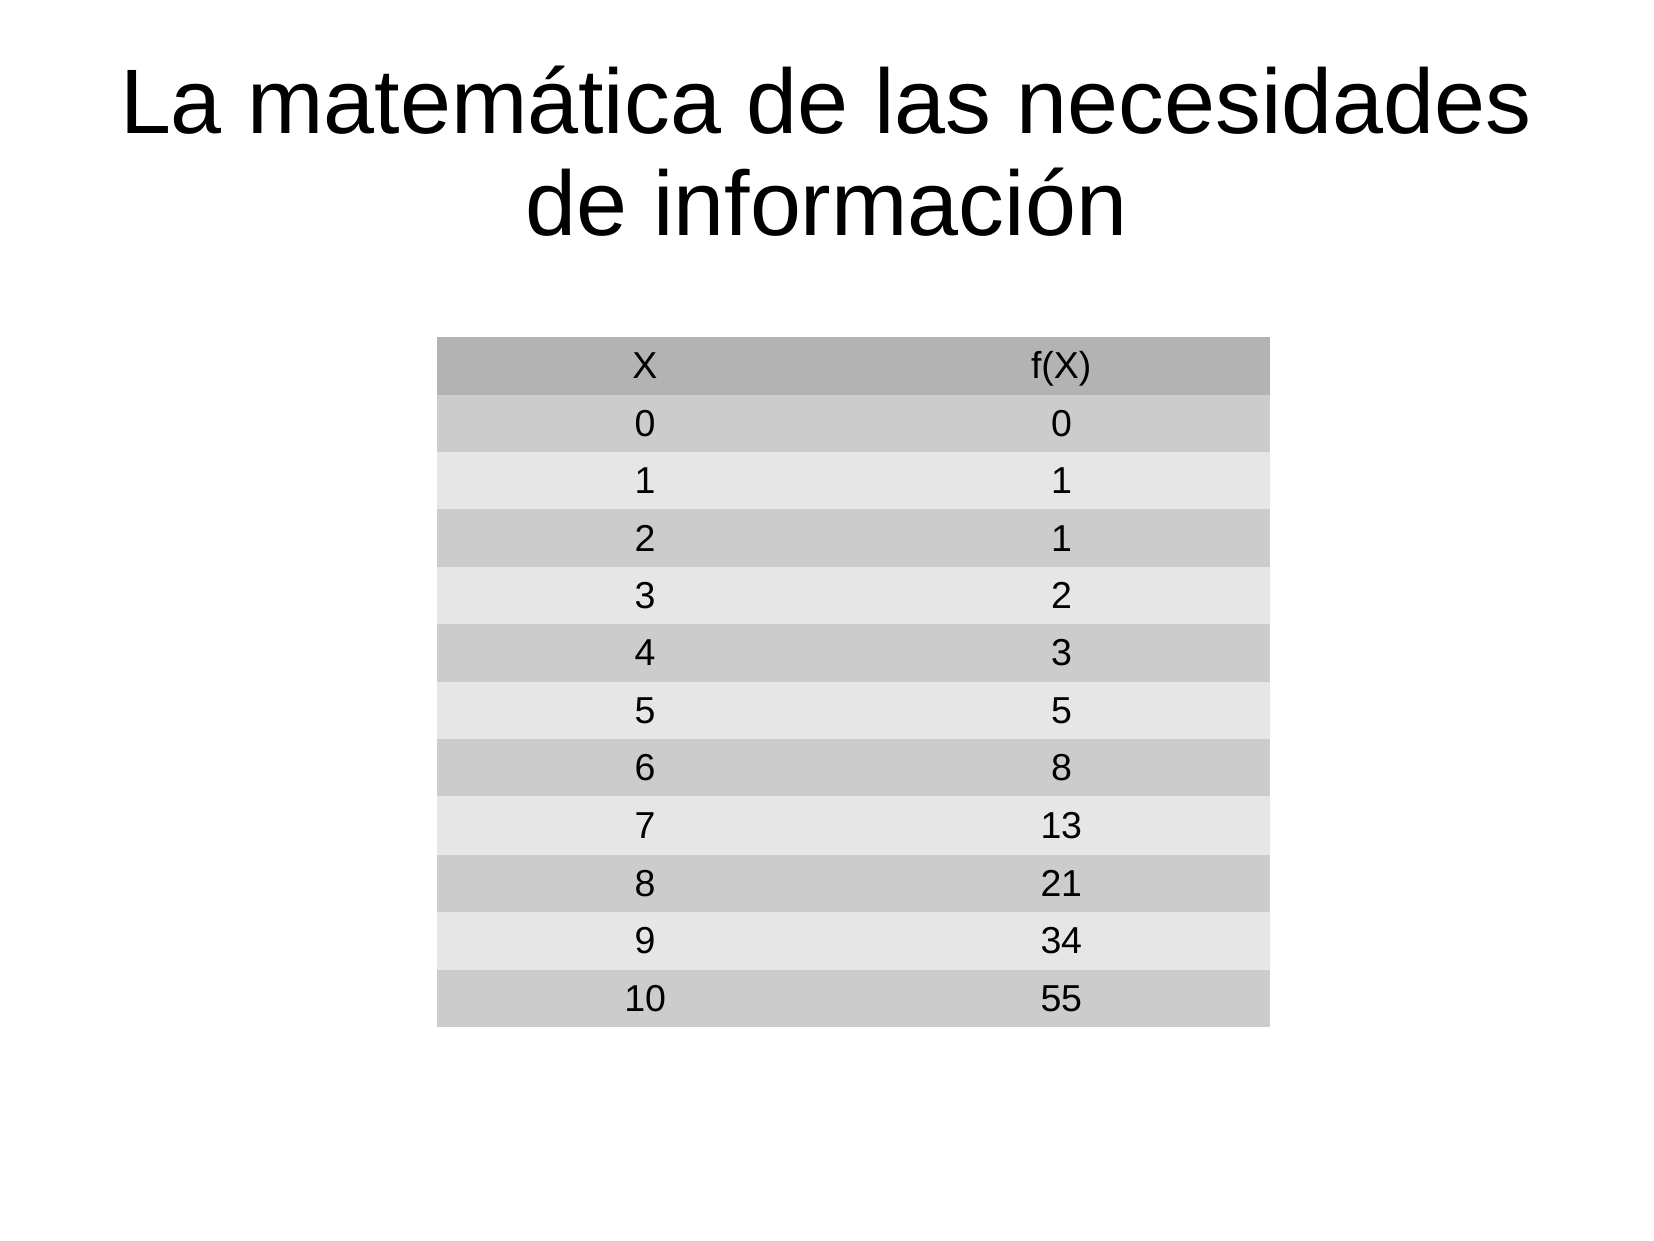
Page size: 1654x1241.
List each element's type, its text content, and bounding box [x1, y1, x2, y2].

table_cell 8 [437, 855, 853, 912]
table_cell 13 [853, 796, 1270, 855]
table_cell 55 [853, 970, 1270, 1027]
table_cell 8 [853, 739, 1270, 796]
table_cell 21 [853, 855, 1270, 912]
table_cell 0 [853, 395, 1270, 452]
table_cell 4 [437, 624, 853, 682]
table_header f(X) [853, 337, 1270, 395]
table_cell 5 [437, 682, 853, 739]
table_cell 6 [437, 739, 853, 796]
title La matemática de las necesidades de información [82, 49, 1571, 257]
table_cell 1 [437, 452, 853, 509]
table_cell 2 [853, 567, 1270, 624]
table_cell 34 [853, 912, 1270, 970]
table_cell 7 [437, 796, 853, 855]
table_cell 0 [437, 395, 853, 452]
table_cell 5 [853, 682, 1270, 739]
table_cell 1 [853, 452, 1270, 509]
table_cell 1 [853, 509, 1270, 567]
table_header X [437, 337, 853, 395]
table_cell 10 [437, 970, 853, 1027]
table_cell 3 [437, 567, 853, 624]
table_cell 2 [437, 509, 853, 567]
table_cell 3 [853, 624, 1270, 682]
table_cell 9 [437, 912, 853, 970]
